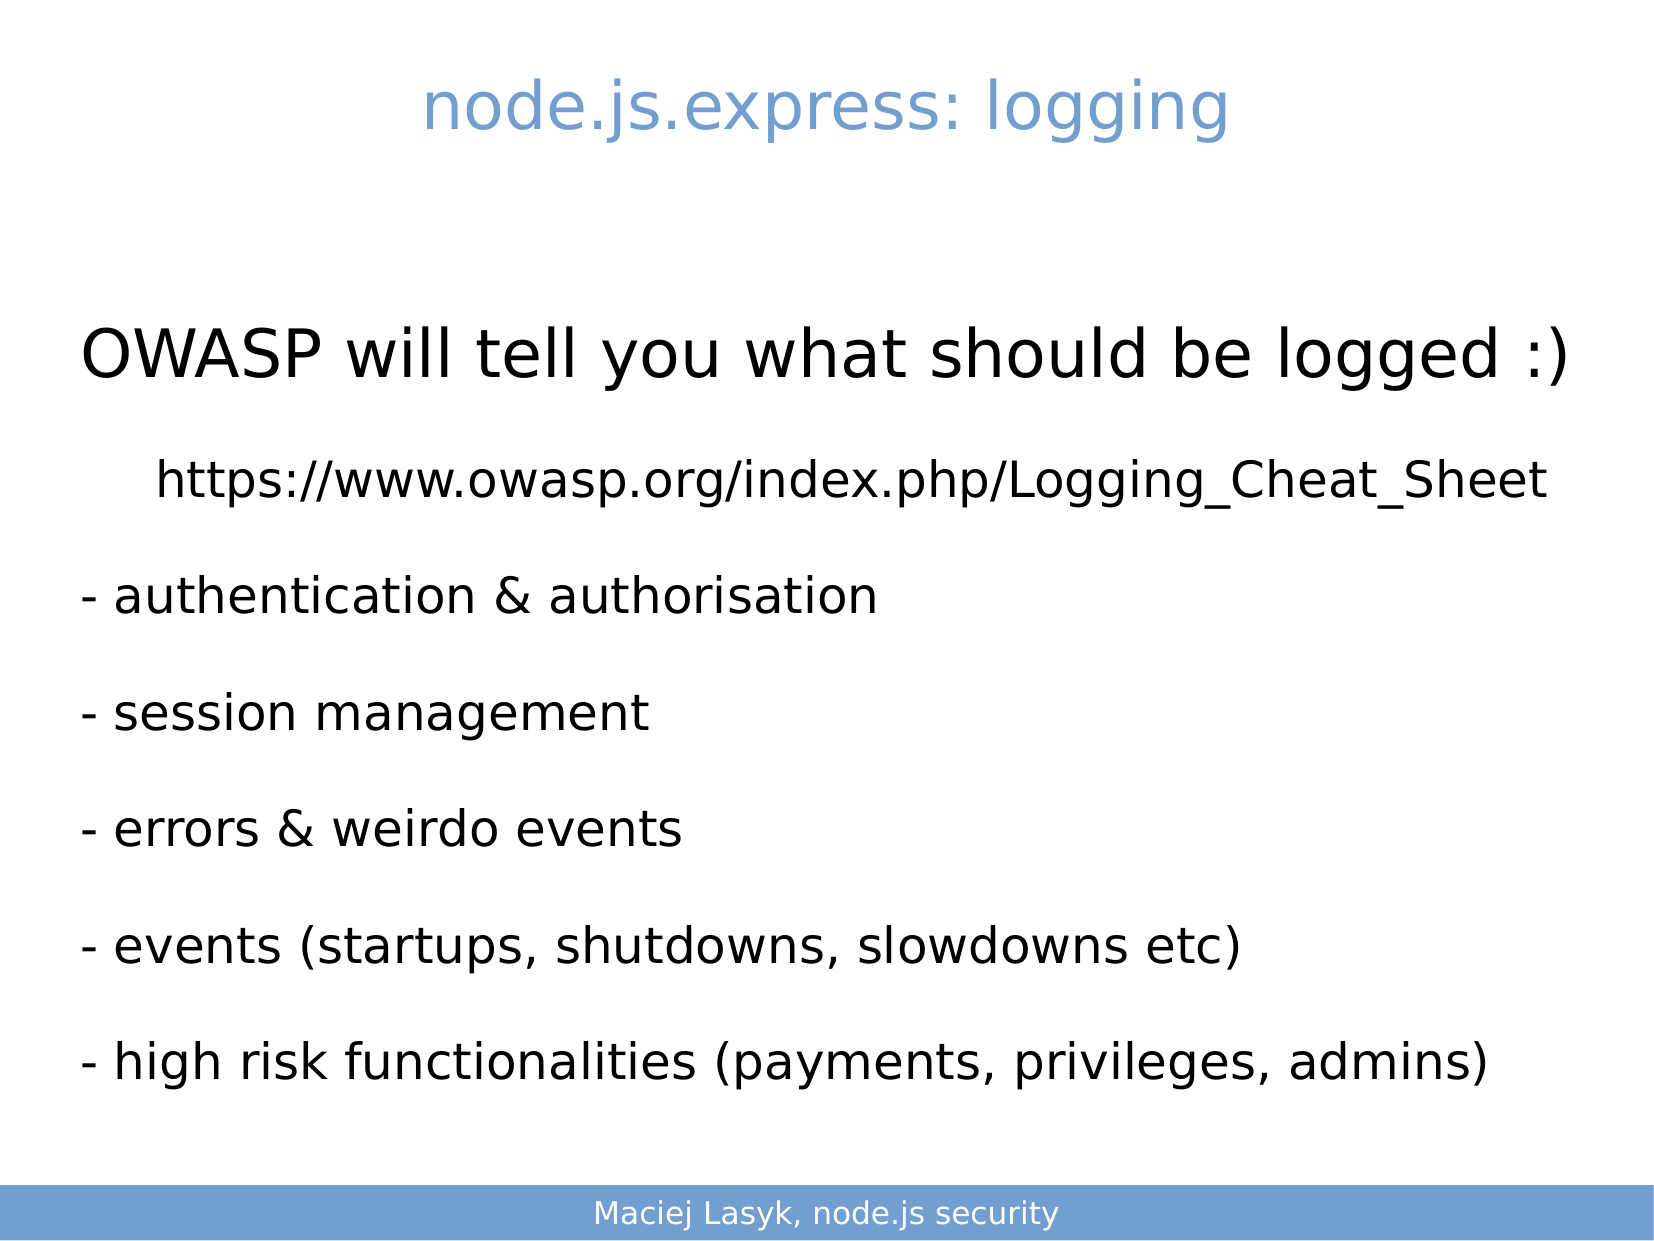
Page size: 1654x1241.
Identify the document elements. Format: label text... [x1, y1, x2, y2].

text_box [0, 1185, 1654, 1241]
text_box Maciej Lasyk, node.js security [578, 1188, 1076, 1240]
text_box OWASP will tell you what should be logged :) https://www.owasp.org/index.php/Logging_Cheat_Sheet - authentication & authorisation - session management - errors & weirdo events - events (startups, shutdowns, slowdowns etc) - high risk functionalities (payments, privileges, admins) [65, 229, 1589, 1022]
text_box node.js.express: logging [406, 60, 1247, 153]
